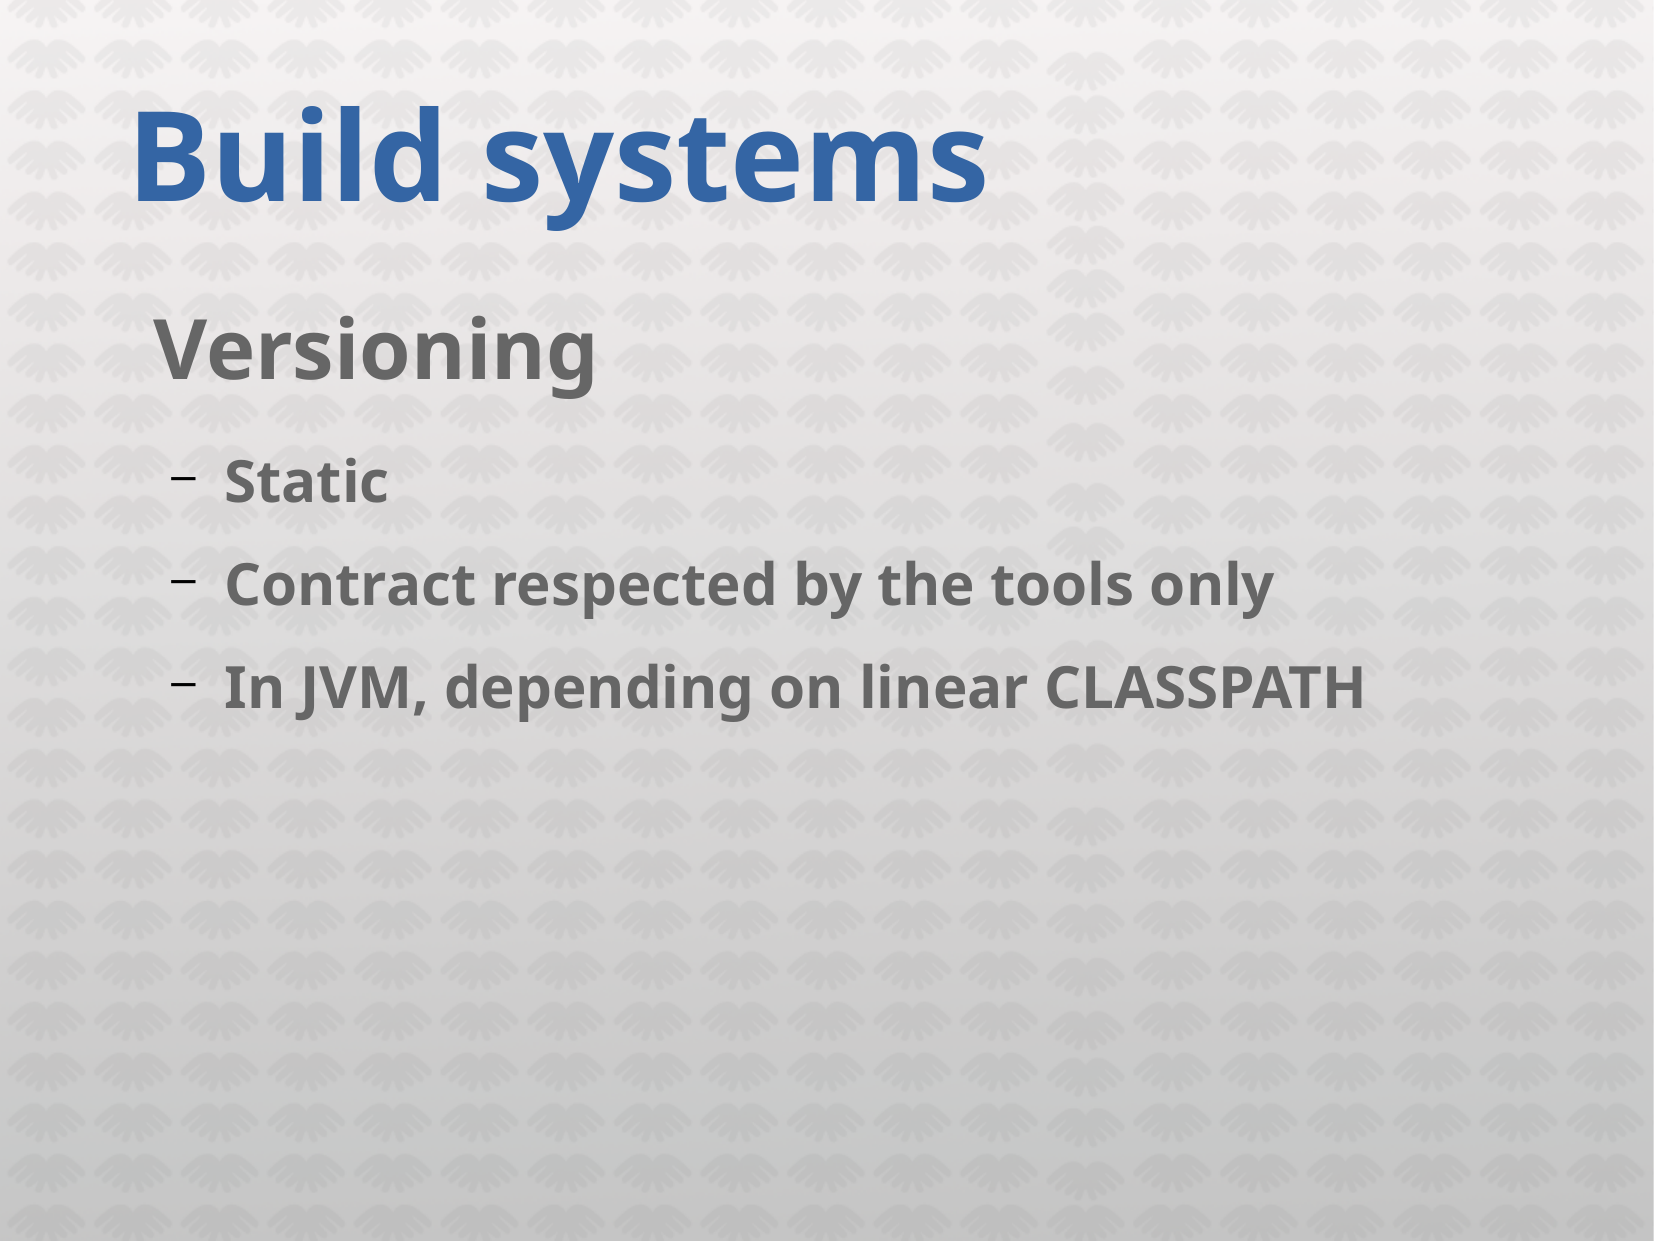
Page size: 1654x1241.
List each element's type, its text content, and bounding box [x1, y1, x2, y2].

title Build systems [82, 49, 1571, 257]
list Versioning Static Contract respected by the tools only In JVM, depending on linear CLASSPATH [82, 290, 1538, 1010]
picture [0, 0, 1654, 1241]
